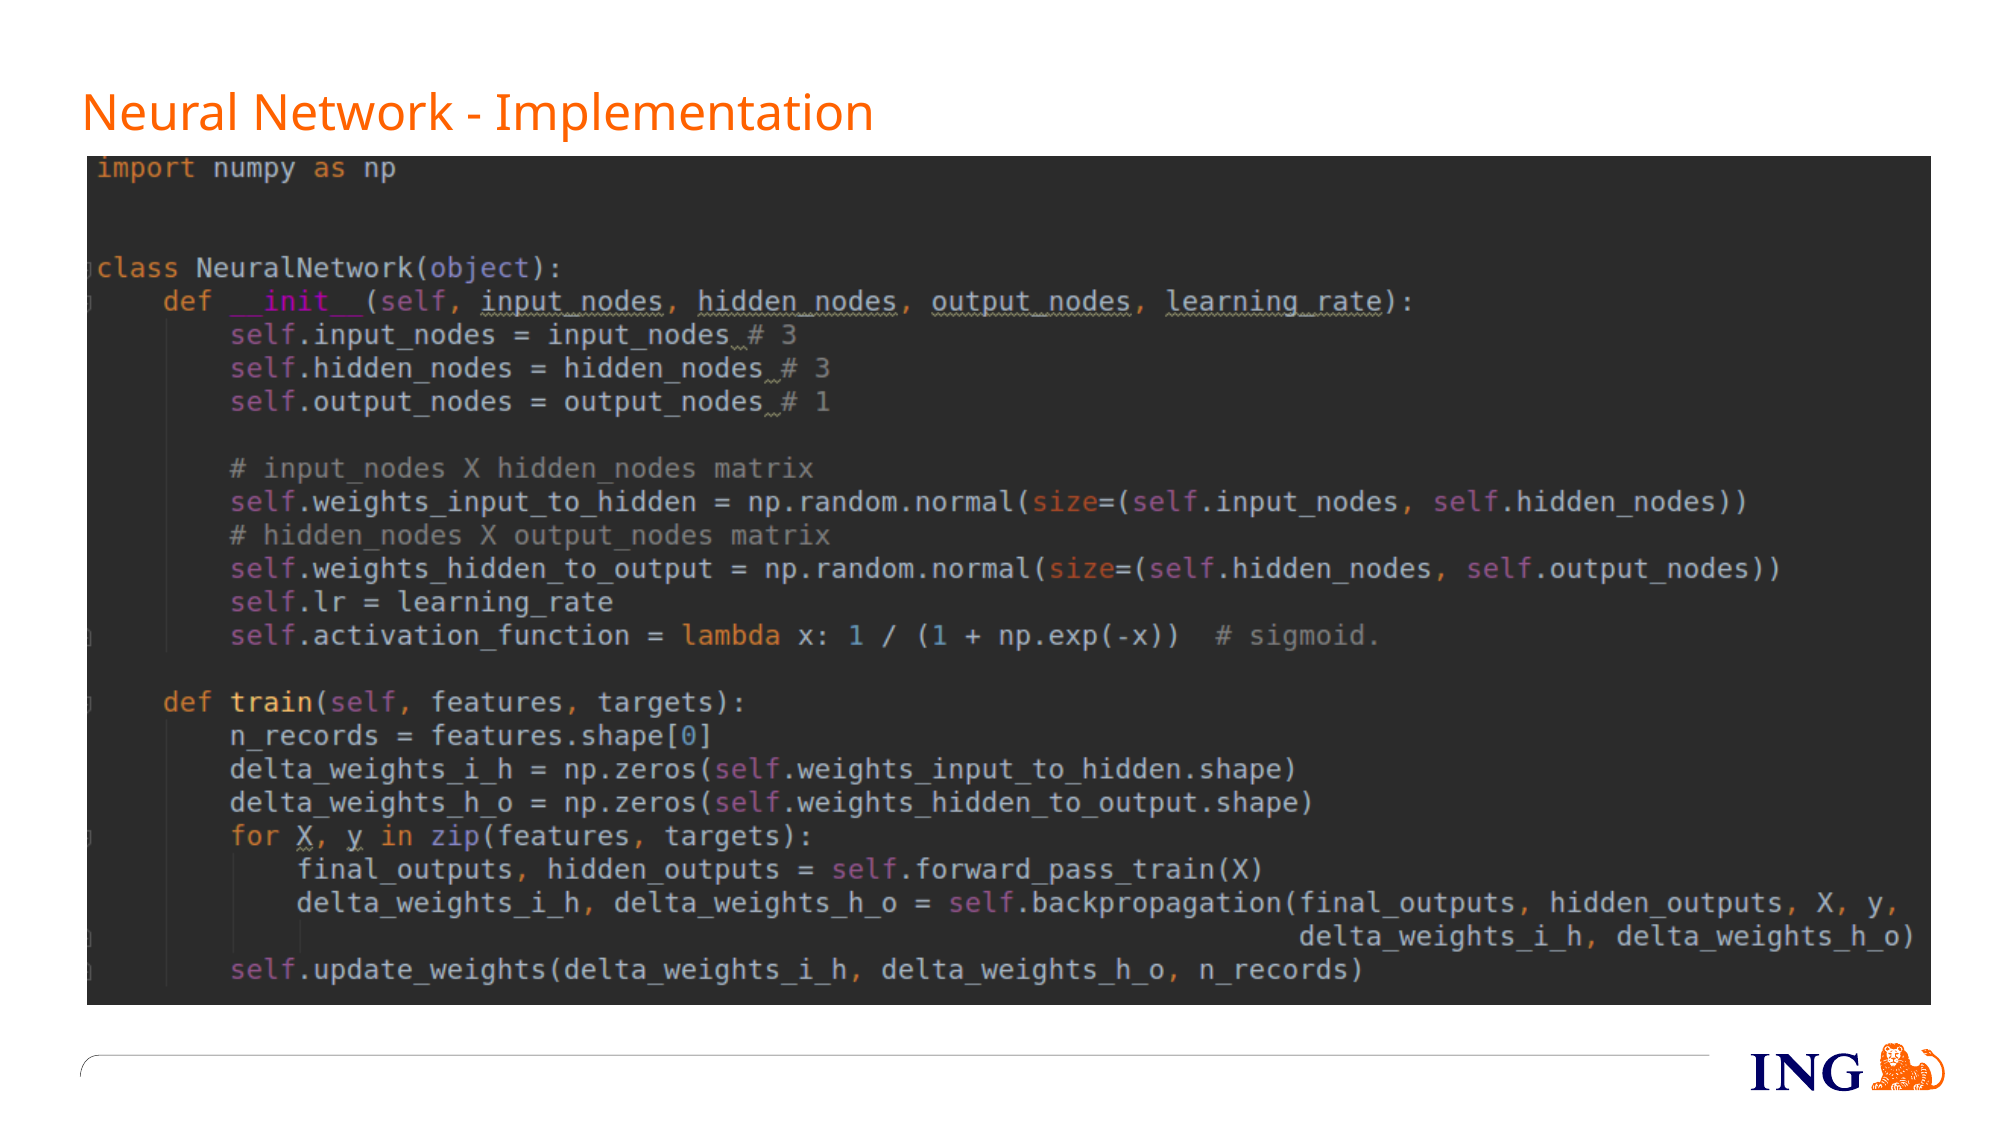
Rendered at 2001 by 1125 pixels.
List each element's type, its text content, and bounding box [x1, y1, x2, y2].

text_box Neural Network - Implementation [81, 84, 1936, 142]
picture [87, 156, 1931, 1006]
